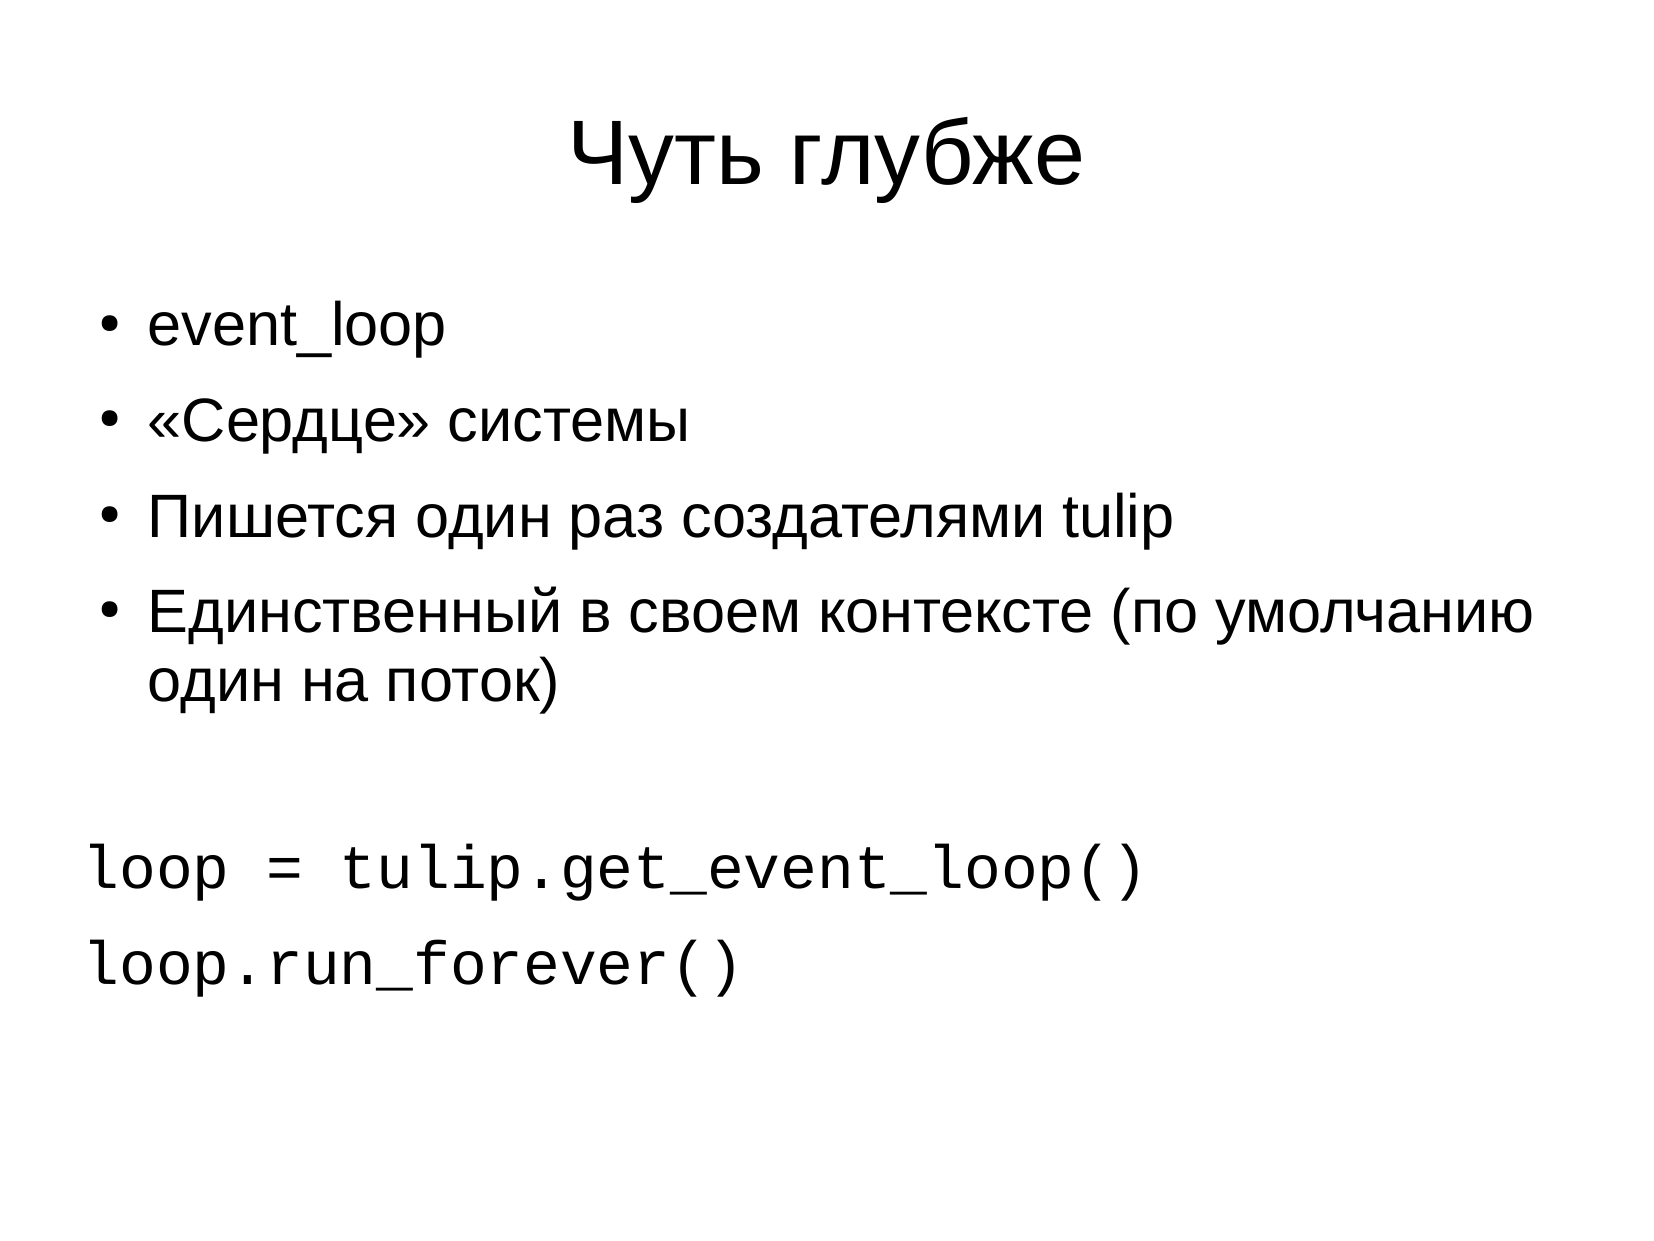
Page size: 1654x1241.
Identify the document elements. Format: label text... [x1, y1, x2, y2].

list event_loop «Сердце» системы Пишется один раз создателями tulip Единственный в своем контексте (по умолчанию один на поток) loop = tulip.get_event_loop() loop.run_forever() [82, 290, 1571, 1010]
title Чуть глубже [82, 49, 1571, 257]
